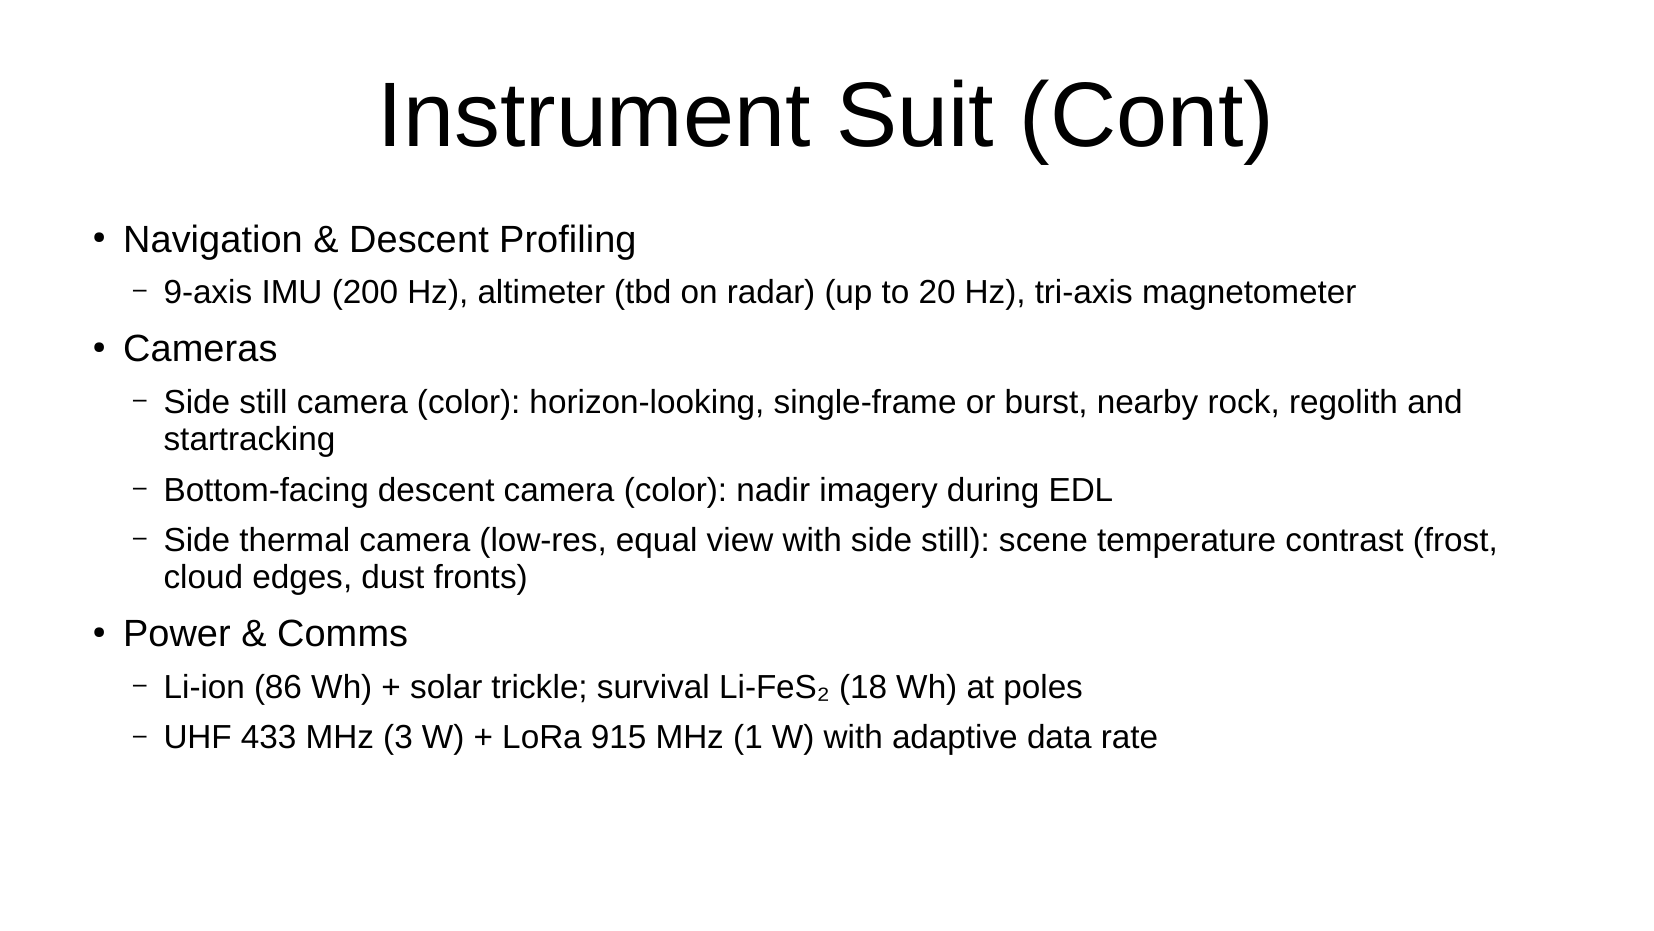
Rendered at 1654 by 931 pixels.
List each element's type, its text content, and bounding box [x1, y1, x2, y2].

list Navigation & Descent Profiling 9-axis IMU (200 Hz), altimeter (tbd on radar) (up to 20 Hz), tri-axis magnetometer Cameras Side still camera (color): horizon-looking, single-frame or burst, nearby rock, regolith and startracking Bottom-facing descent camera (color): nadir imagery during EDL Side thermal camera (low-res, equal view with side still): scene temperature contrast (frost, cloud edges, dust fronts) Power & Comms Li-ion (86 Wh) + solar trickle; survival Li-FeS₂ (18 Wh) at poles UHF 433 MHz (3 W) + LoRa 915 MHz (1 W) with adaptive data rate [82, 217, 1571, 758]
title Instrument Suit (Cont) [82, 37, 1571, 193]
